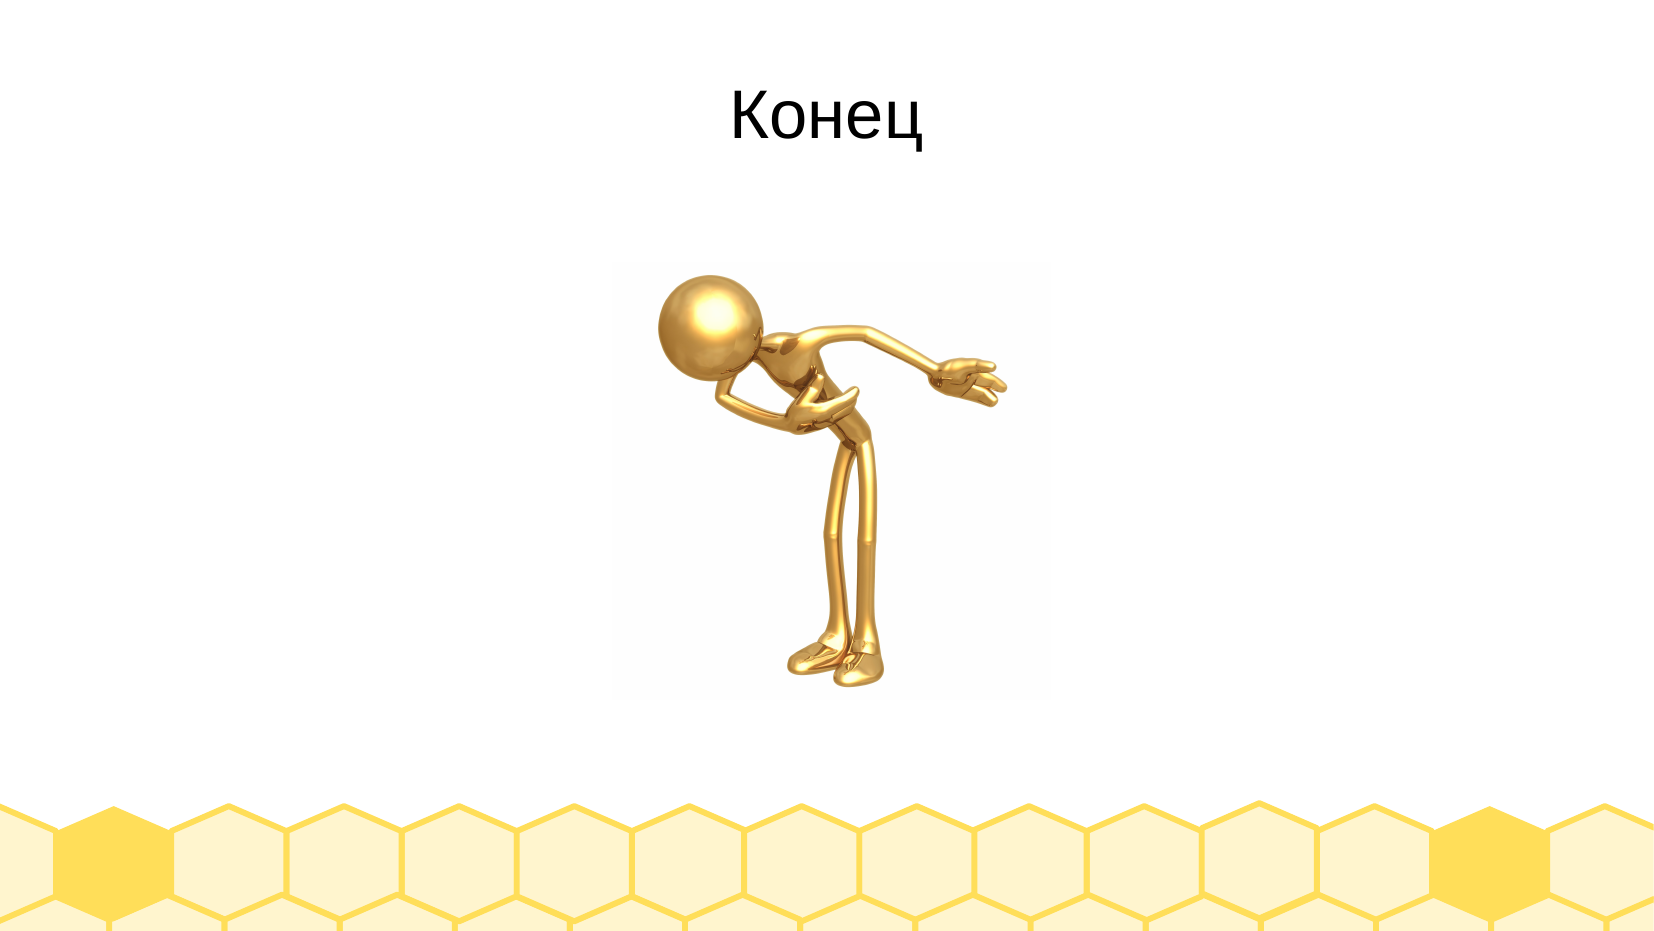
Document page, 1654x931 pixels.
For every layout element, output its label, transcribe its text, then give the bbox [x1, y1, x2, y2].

picture [612, 262, 1051, 700]
title Конец [82, 37, 1571, 193]
